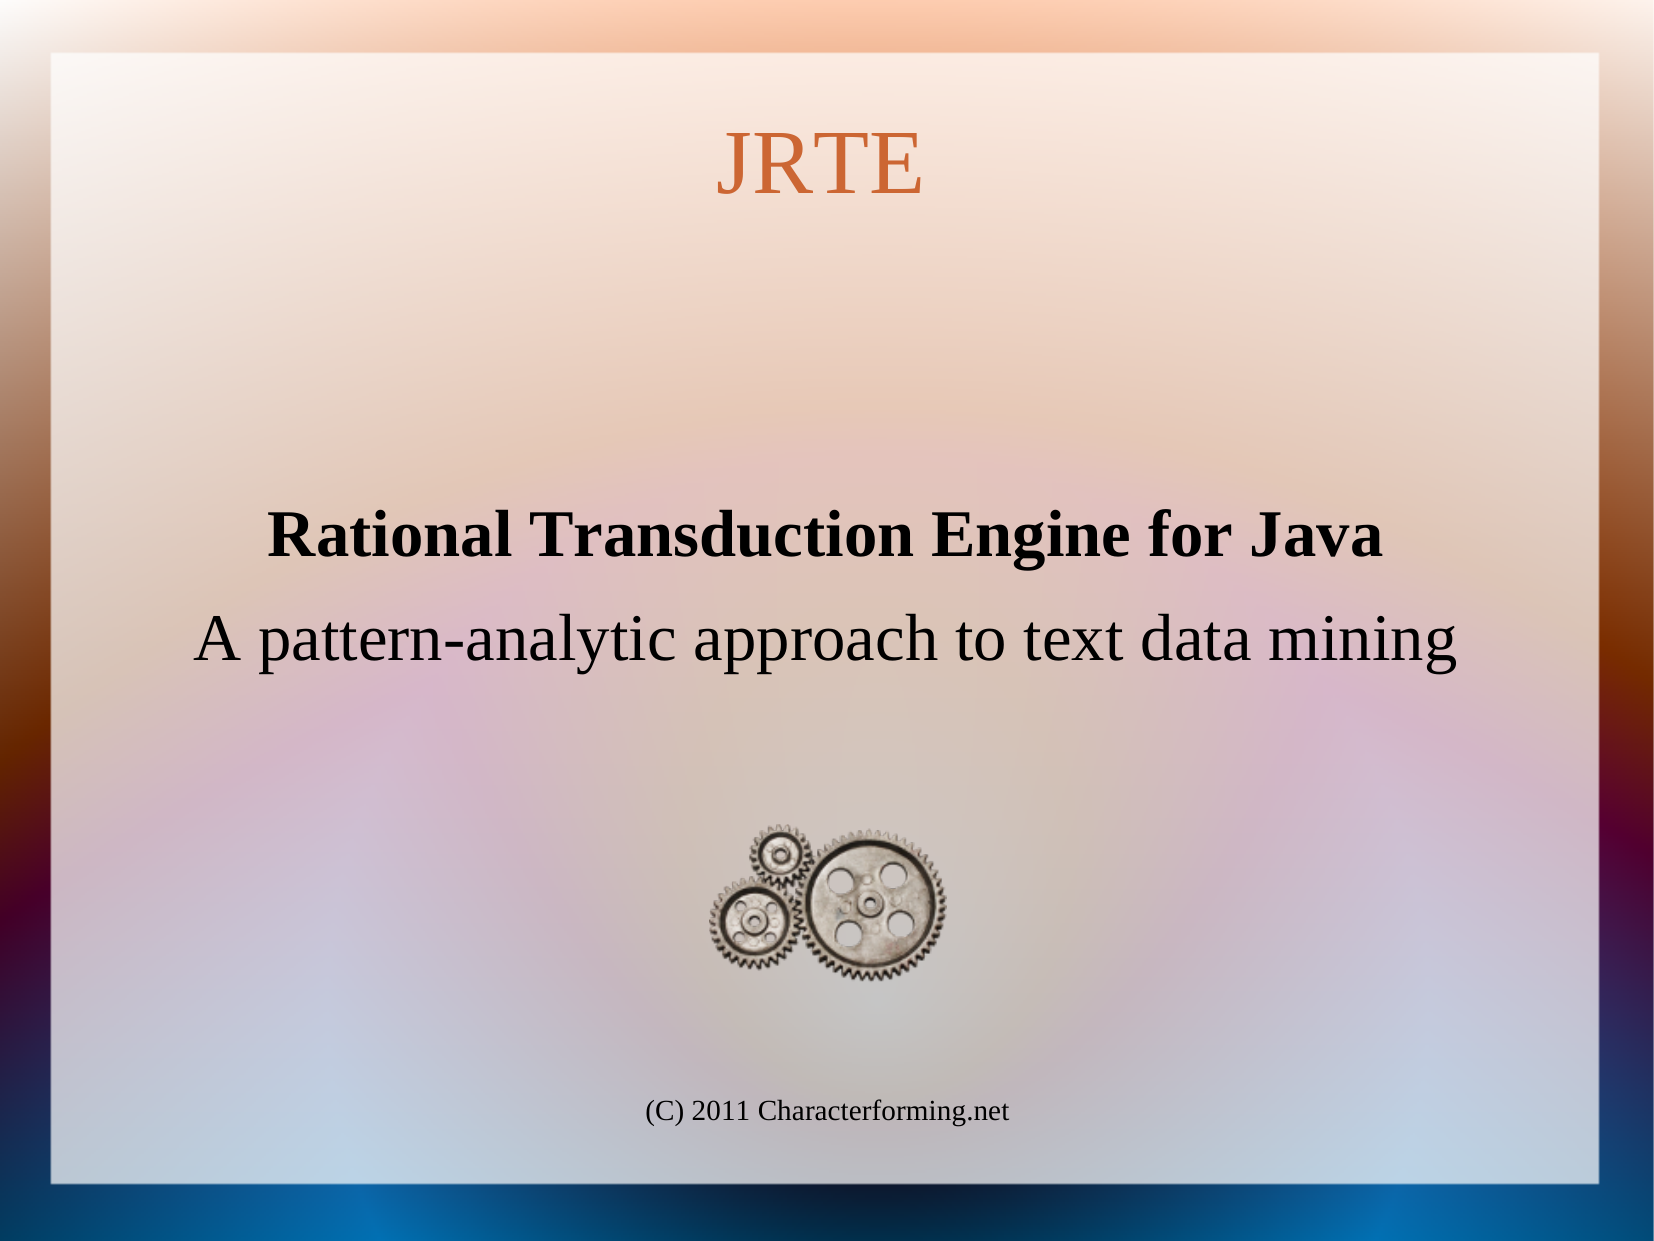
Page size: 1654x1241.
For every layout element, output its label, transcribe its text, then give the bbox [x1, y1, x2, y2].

list Rational Transduction Engine for Java A pattern-analytic approach to text data mining [82, 290, 1571, 1109]
picture [0, 0, 1654, 1241]
title JRTE [76, 59, 1565, 267]
